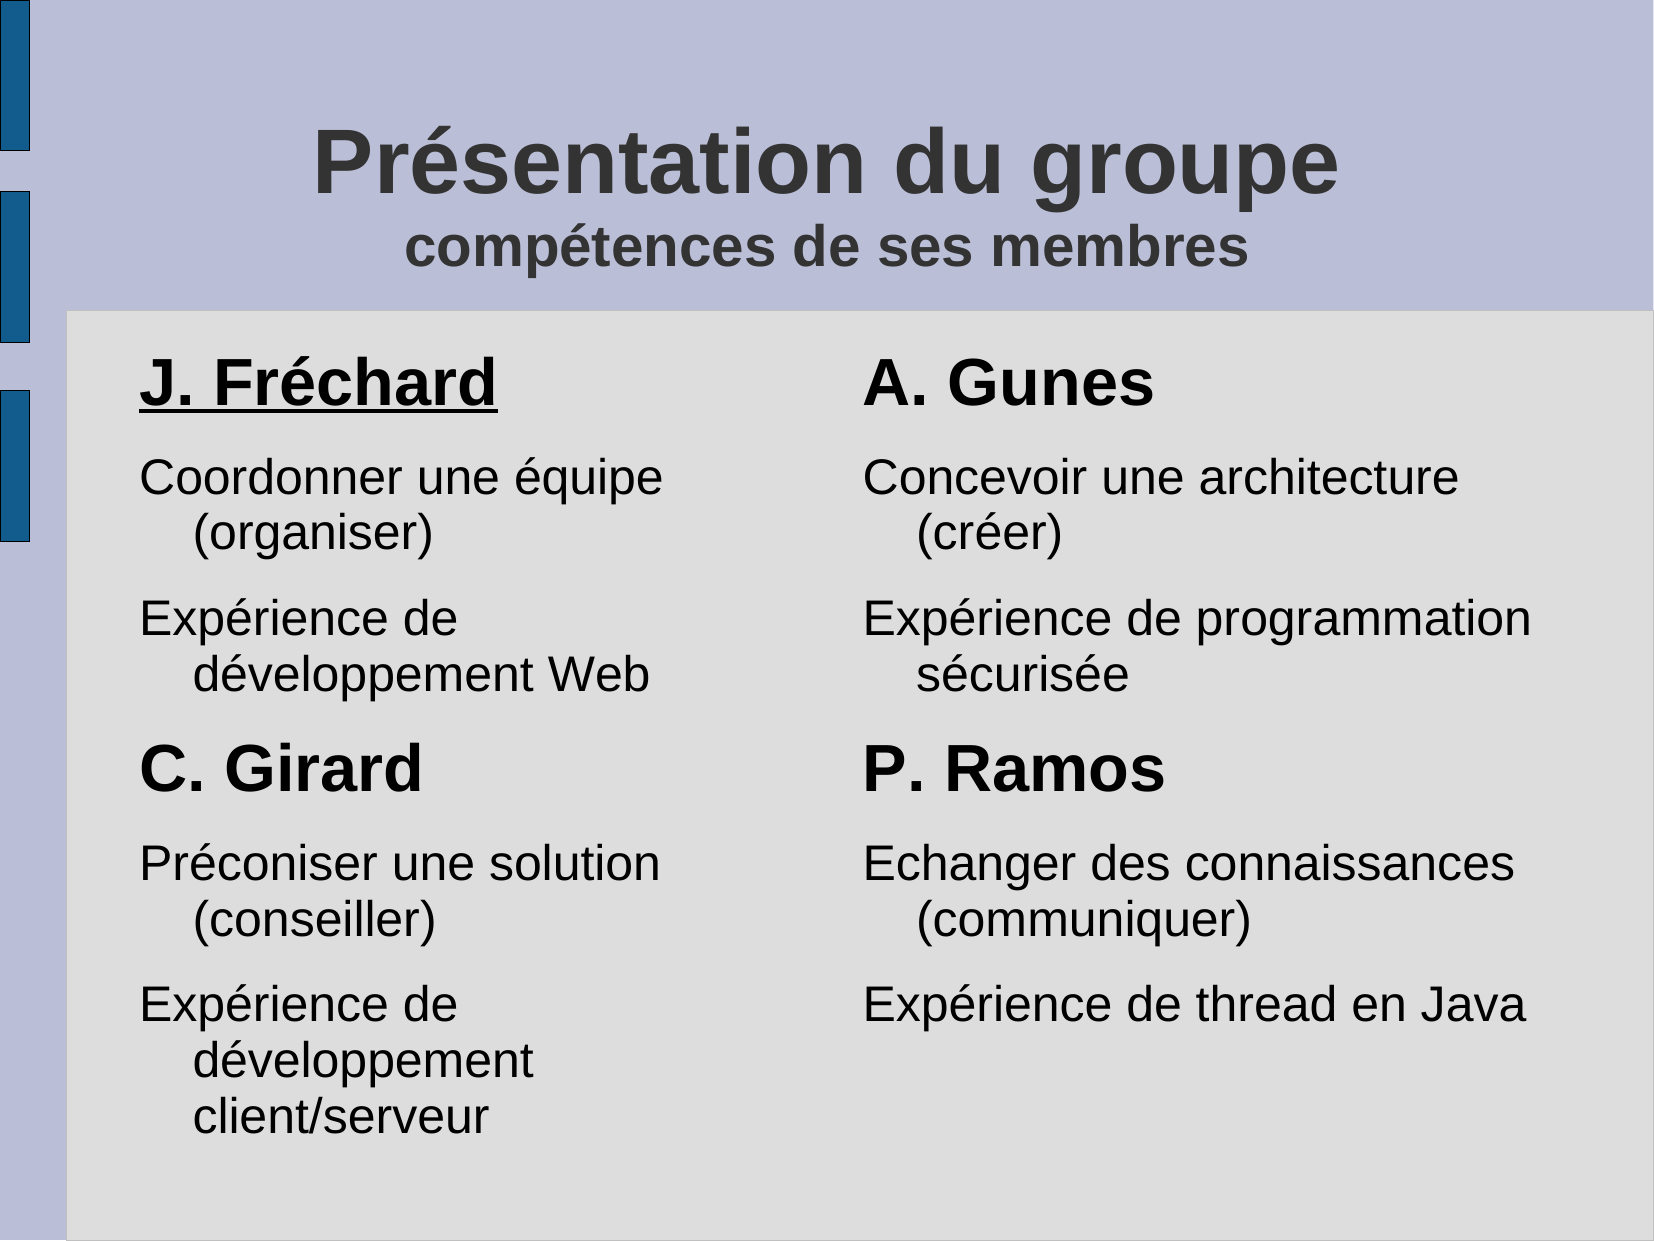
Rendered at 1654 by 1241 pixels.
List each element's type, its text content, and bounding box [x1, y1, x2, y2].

list J. Fréchard Coordonner une équipe (organiser) Expérience de développement Web C. Girard Préconiser une solution (conseiller) Expérience de développement client/serveur [121, 344, 811, 1144]
title Présentation du groupe compétences de ses membres [121, 91, 1534, 299]
list A. Gunes Concevoir une architecture (créer) Expérience de programmation sécurisée P. Ramos Echanger des connaissances (communiquer) Expérience de thread en Java [845, 344, 1535, 1144]
